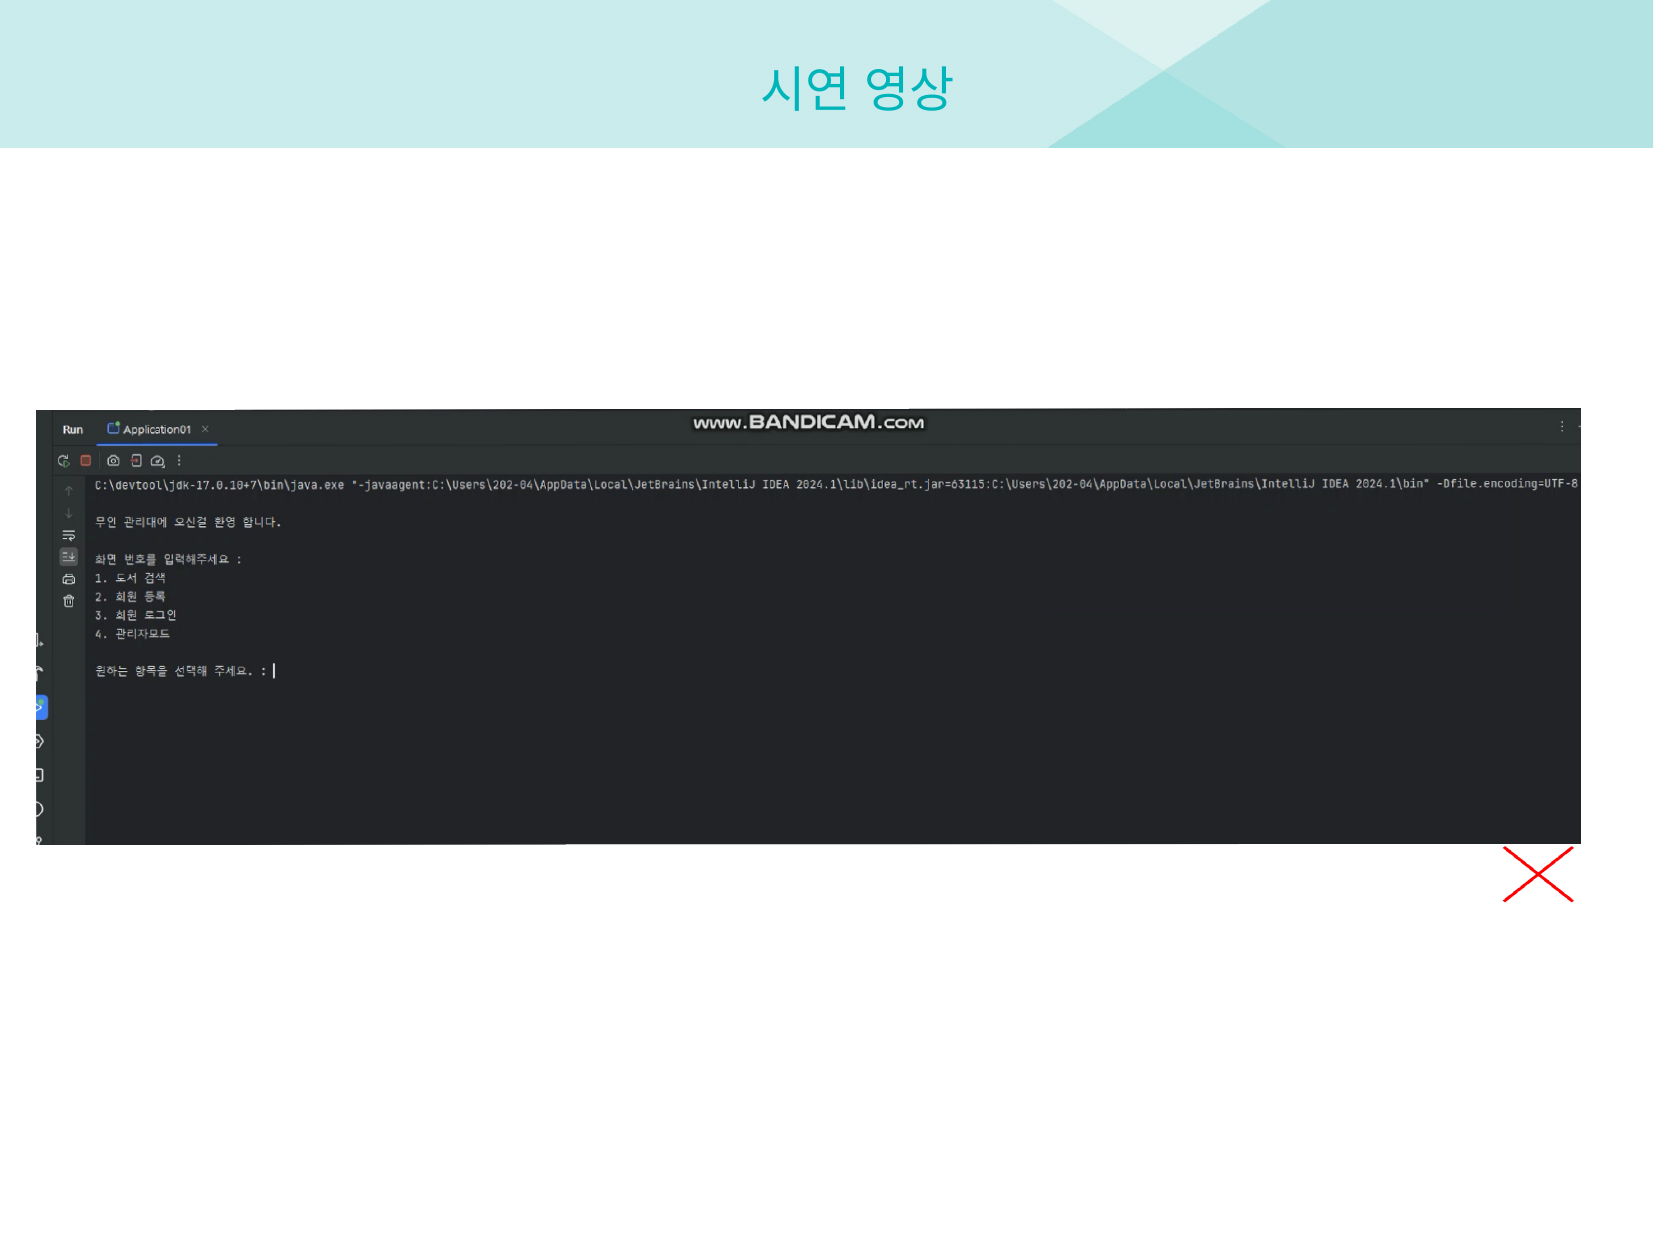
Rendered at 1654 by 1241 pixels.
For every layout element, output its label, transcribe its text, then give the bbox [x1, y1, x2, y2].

text_box 시연 영상 [442, 53, 1247, 126]
chart [1500, 844, 1576, 904]
picture [35, 407, 1581, 845]
